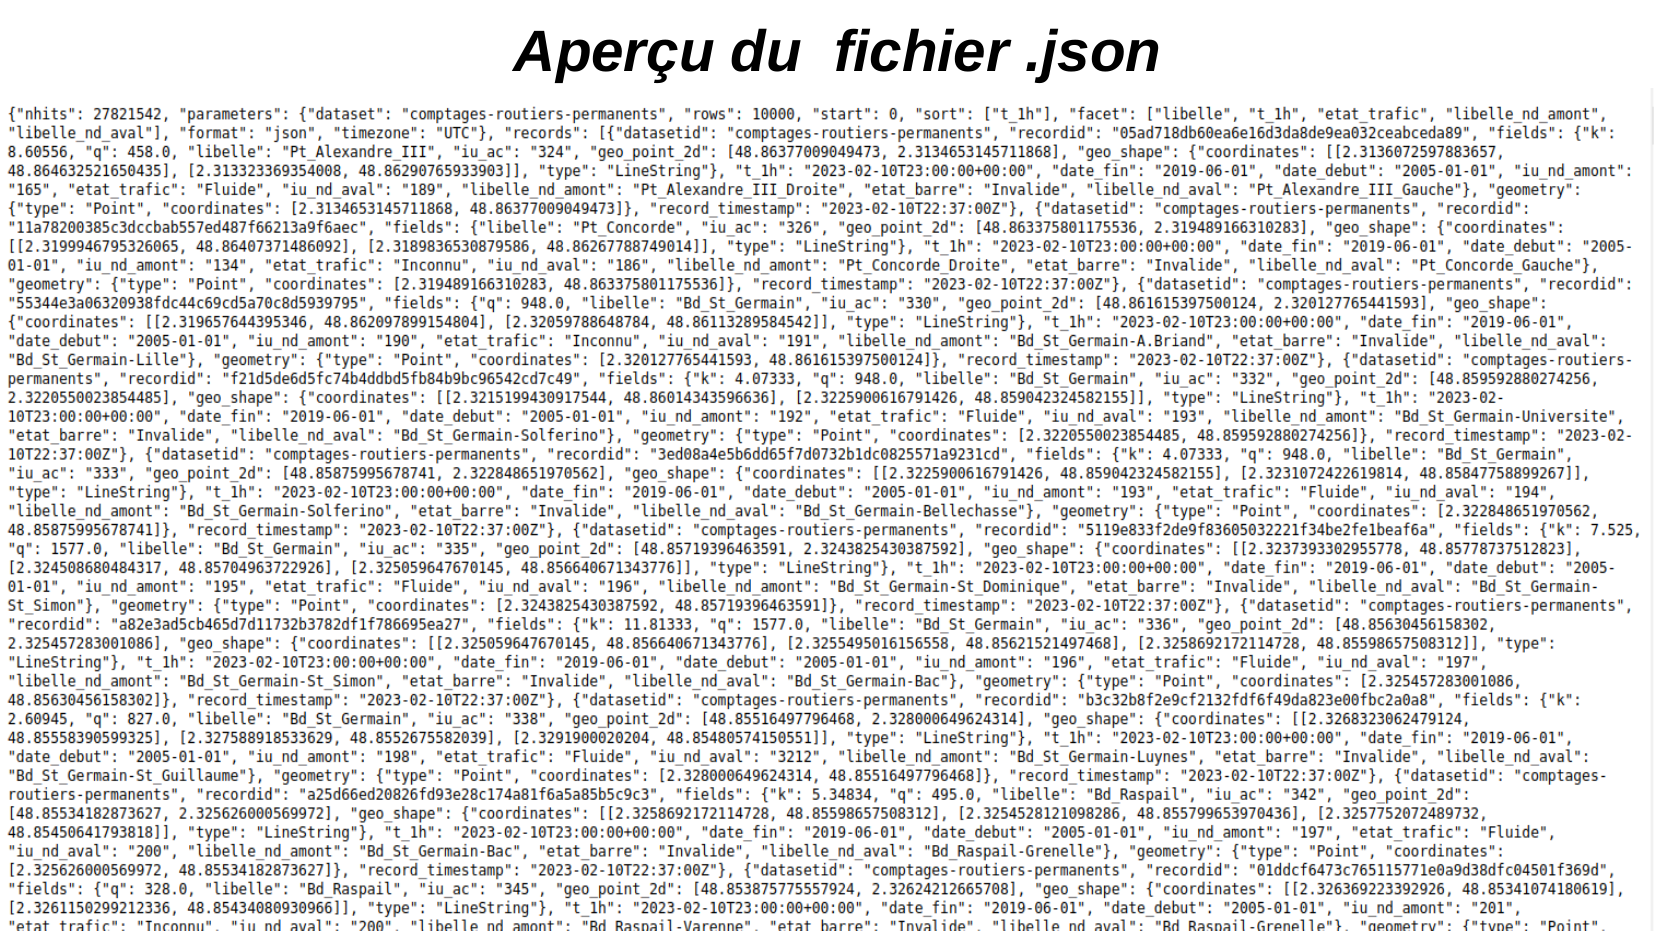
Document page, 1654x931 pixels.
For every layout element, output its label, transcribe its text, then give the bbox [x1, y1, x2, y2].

picture [0, 88, 1654, 931]
text_box Aperçu du fichier .json [236, 11, 1607, 88]
